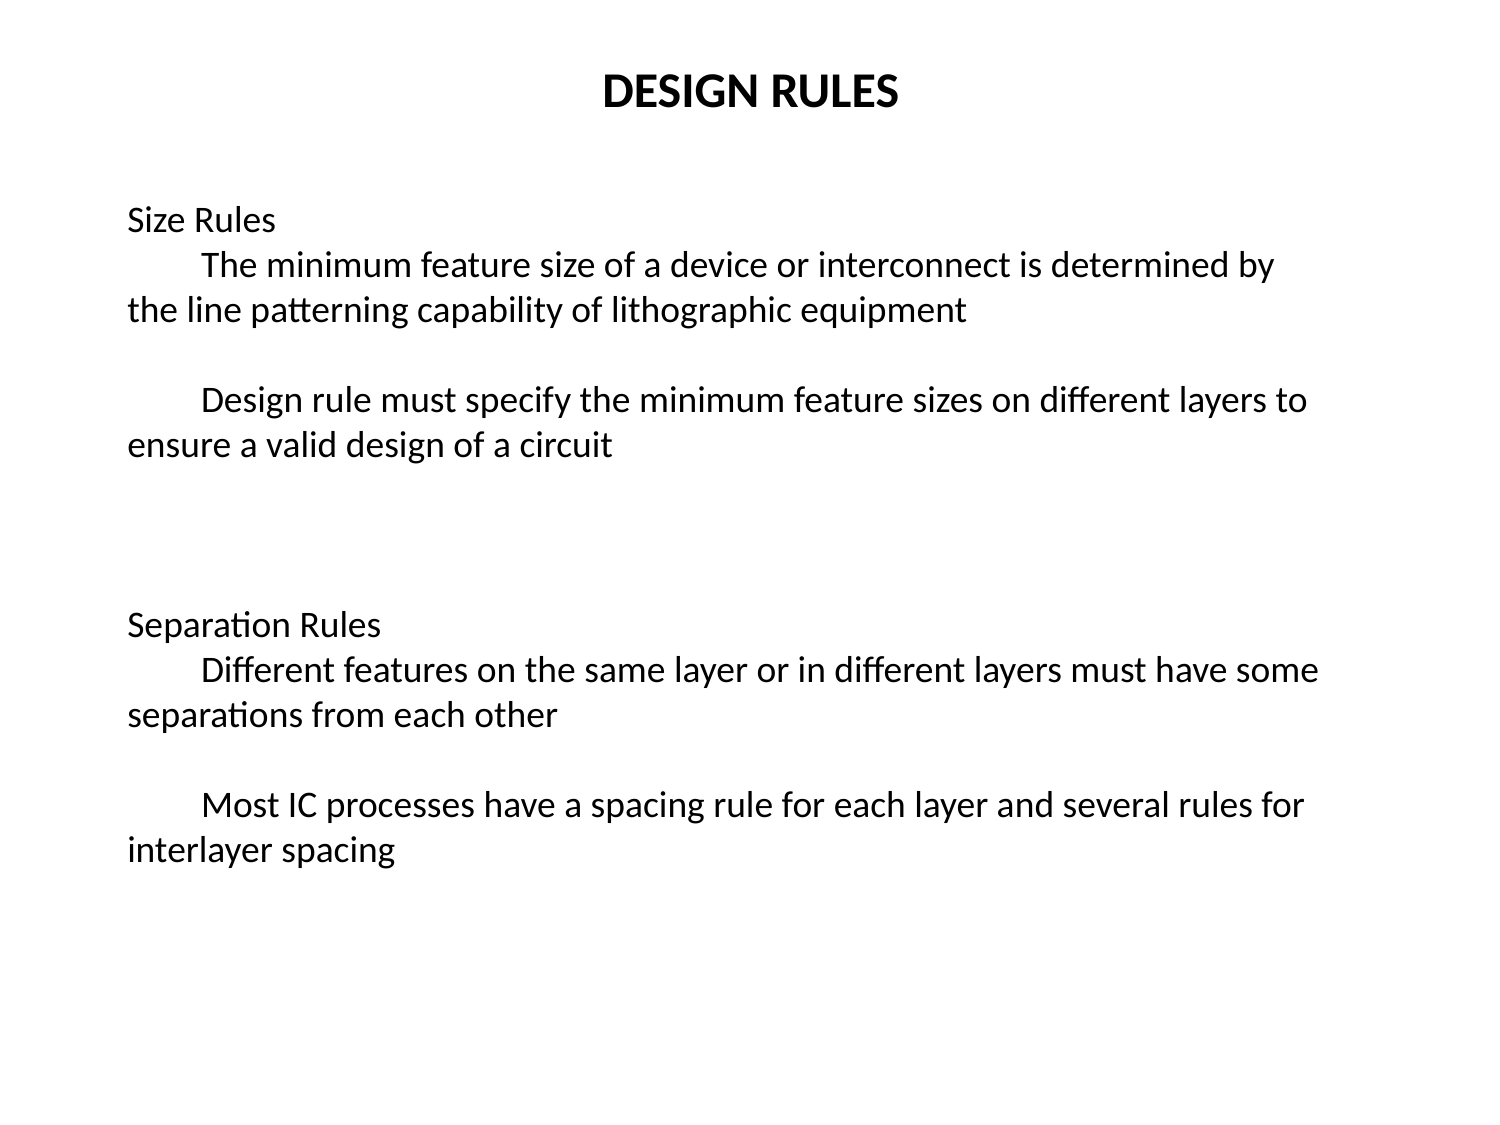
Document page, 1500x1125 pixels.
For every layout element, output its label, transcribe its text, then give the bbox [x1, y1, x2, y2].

text_box Size Rules The minimum feature size of a device or interconnect is determined by the line patterning capability of lithographic equipment Design rule must specify the minimum feature sizes on different layers to ensure a valid design of a circuit Separation Rules Different features on the same layer or in different layers must have some separations from each other Most IC processes have a spacing rule for each layer and several rules for interlayer spacing [112, 187, 1338, 878]
text_box DESIGN RULES [587, 49, 925, 125]
